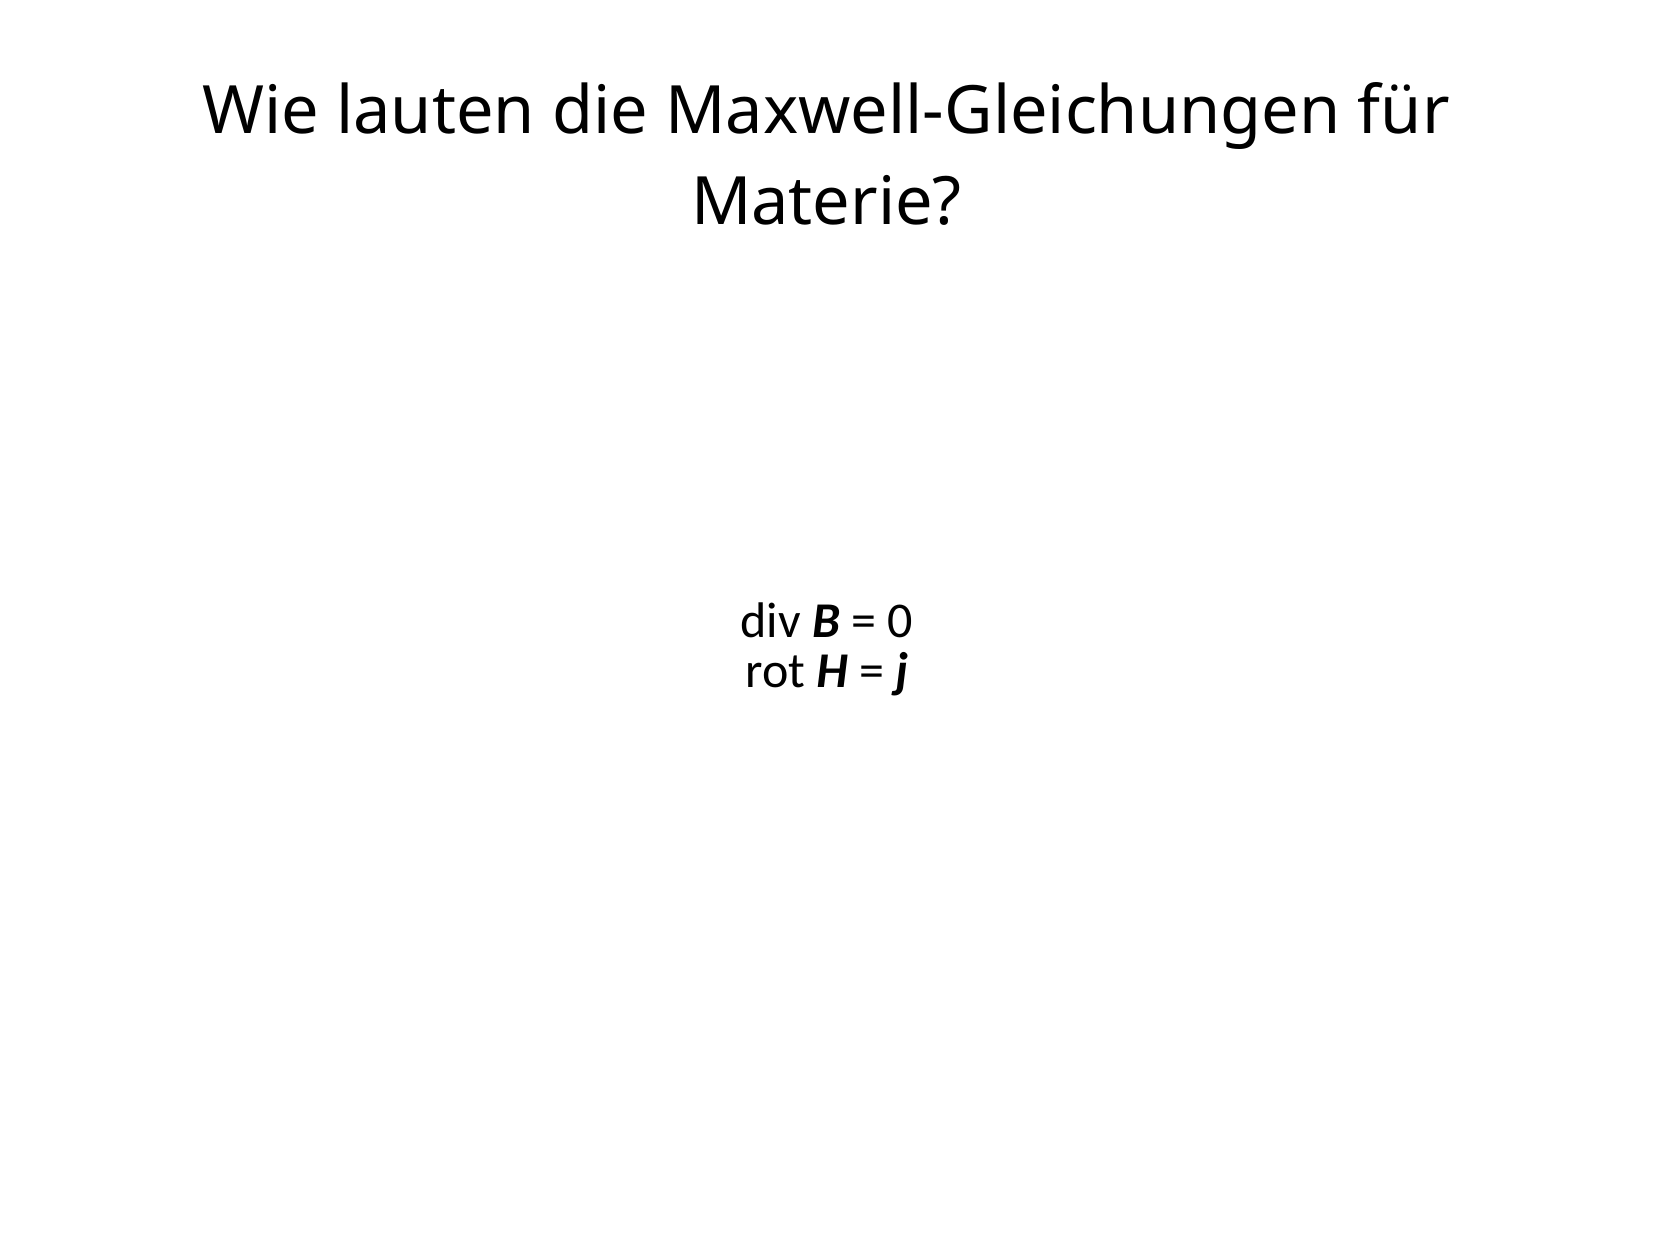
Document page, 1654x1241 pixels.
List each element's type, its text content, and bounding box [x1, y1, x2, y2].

subtitle div B = 0 rot H = j [82, 290, 1571, 1010]
title Wie lauten die Maxwell-Gleichungen für Materie? [82, 49, 1571, 257]
